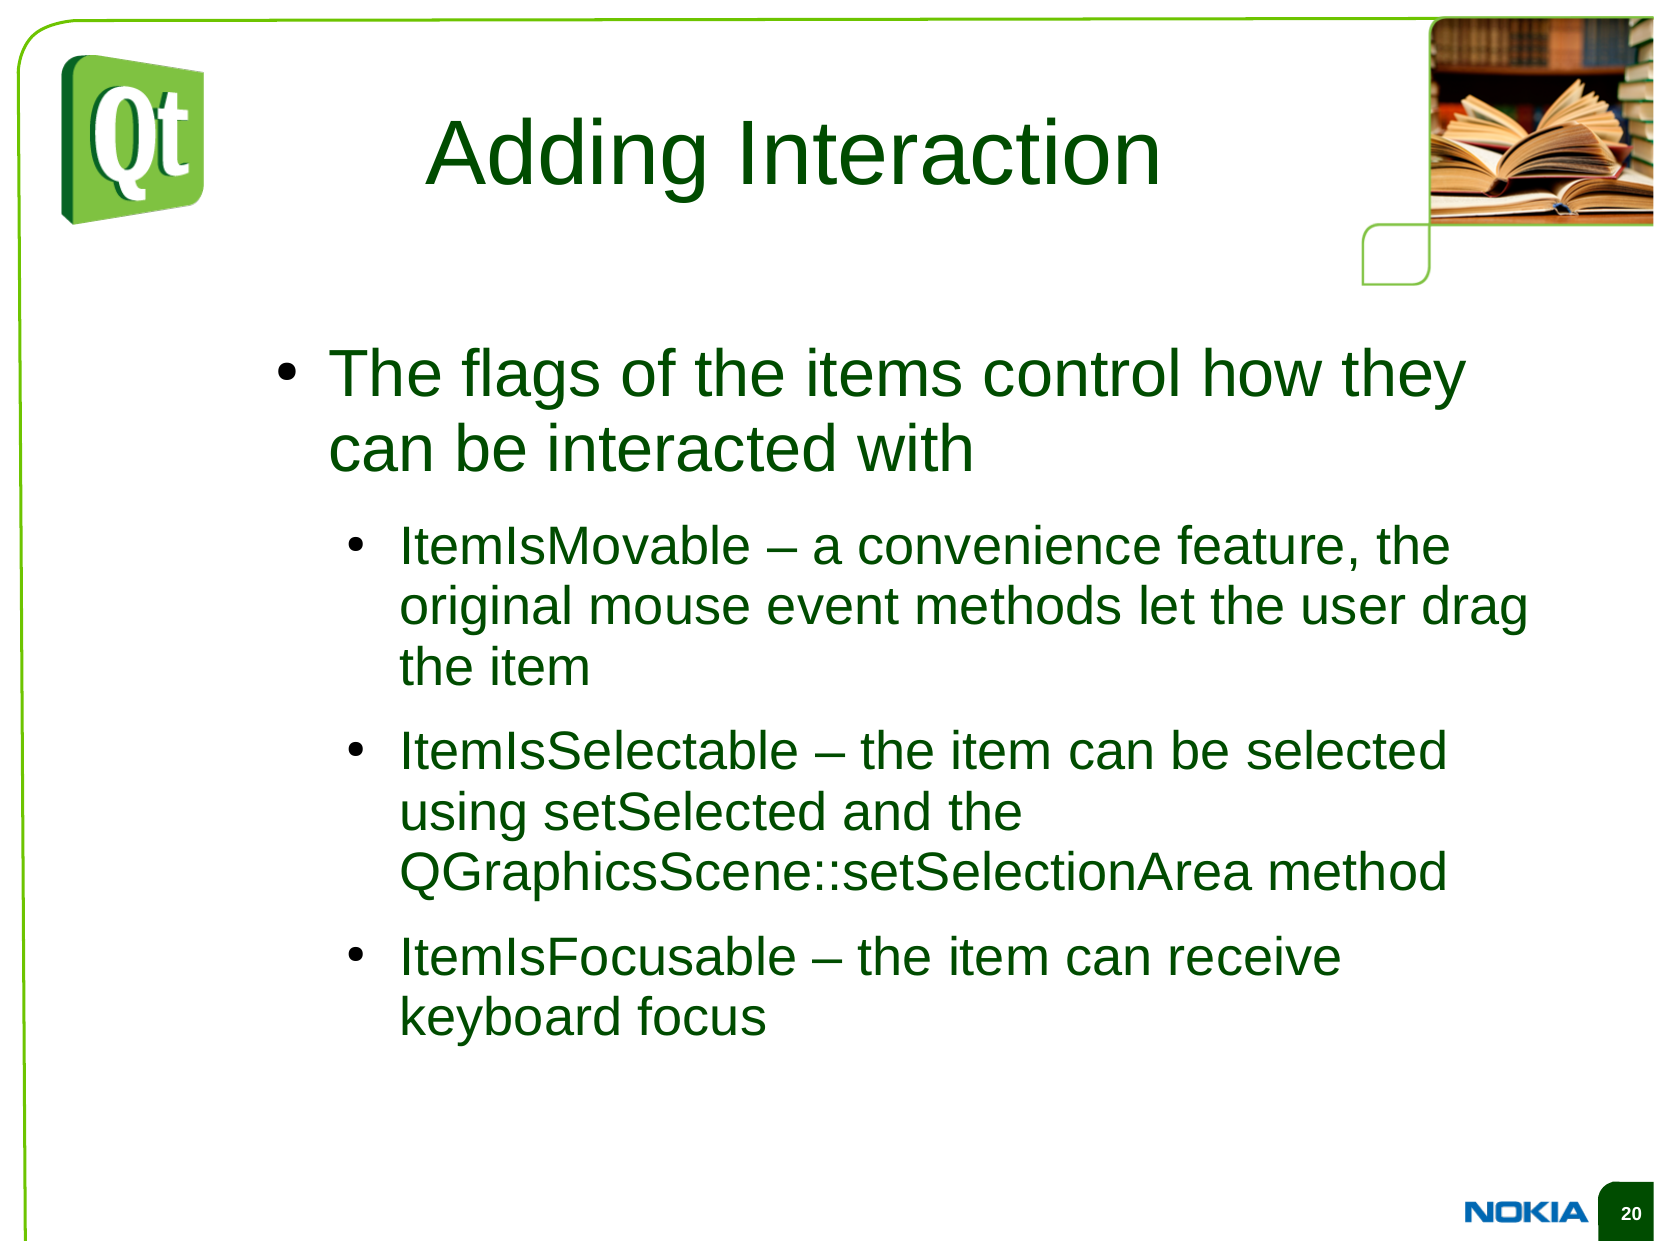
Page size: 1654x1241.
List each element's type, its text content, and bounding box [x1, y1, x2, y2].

title Adding Interaction [257, 56, 1333, 250]
picture [1338, 5, 1654, 306]
picture [1465, 1201, 1589, 1223]
picture [61, 55, 204, 225]
list The flags of the items control how they can be interacted with ItemIsMovable – a convenience feature, the original mouse event methods let the user drag the item ItemIsSelectable – the item can be selected using setSelected and the QGraphicsScene::setSelectionArea method ItemIsFocusable – the item can receive keyboard focus [257, 336, 1577, 1156]
